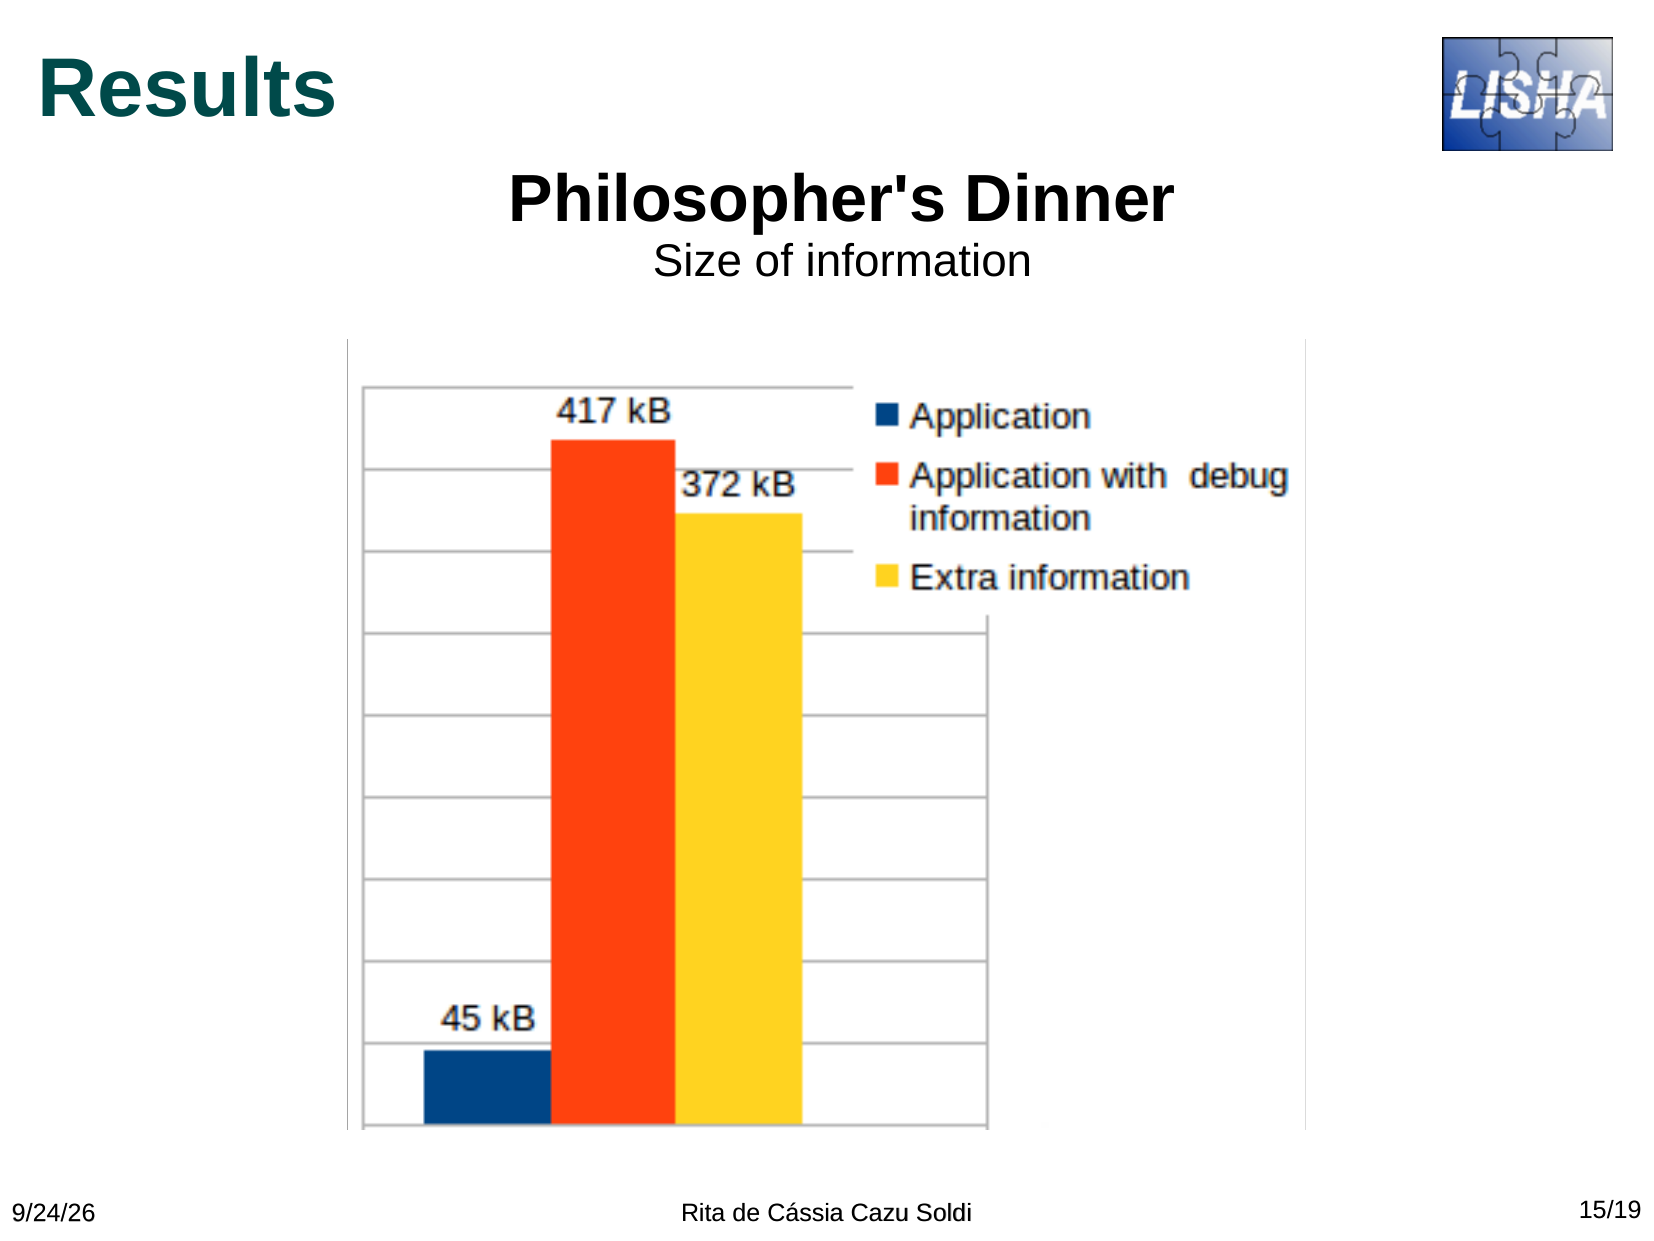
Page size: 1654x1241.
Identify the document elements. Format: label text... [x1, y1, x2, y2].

picture [347, 339, 1306, 1130]
subtitle Philosopher's Dinner Size of information [37, 160, 1613, 390]
picture [1442, 37, 1613, 151]
title Results [37, 37, 1426, 151]
